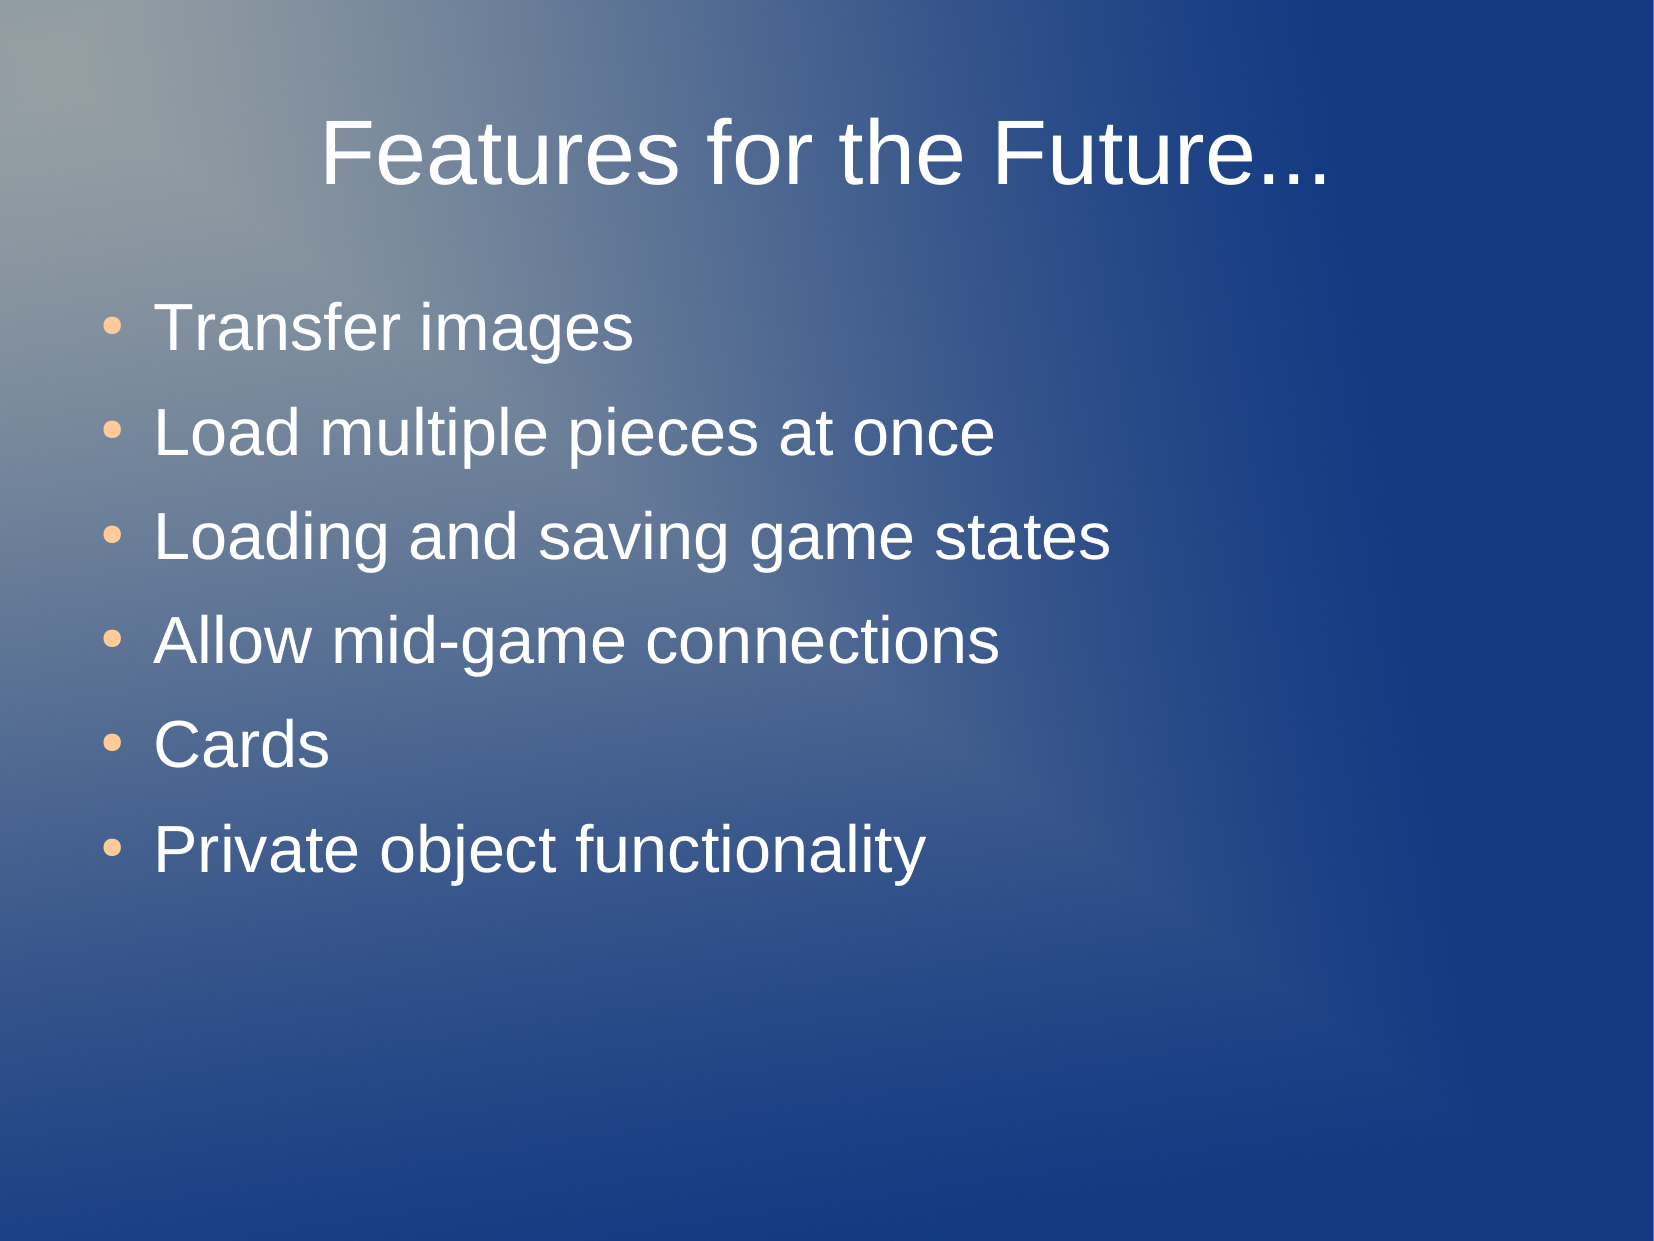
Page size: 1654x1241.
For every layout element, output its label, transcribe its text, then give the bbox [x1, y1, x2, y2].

list Transfer images Load multiple pieces at once Loading and saving game states Allow mid-game connections Cards Private object functionality [82, 290, 1571, 1094]
title Features for the Future... [82, 56, 1571, 250]
picture [0, 0, 1654, 1241]
